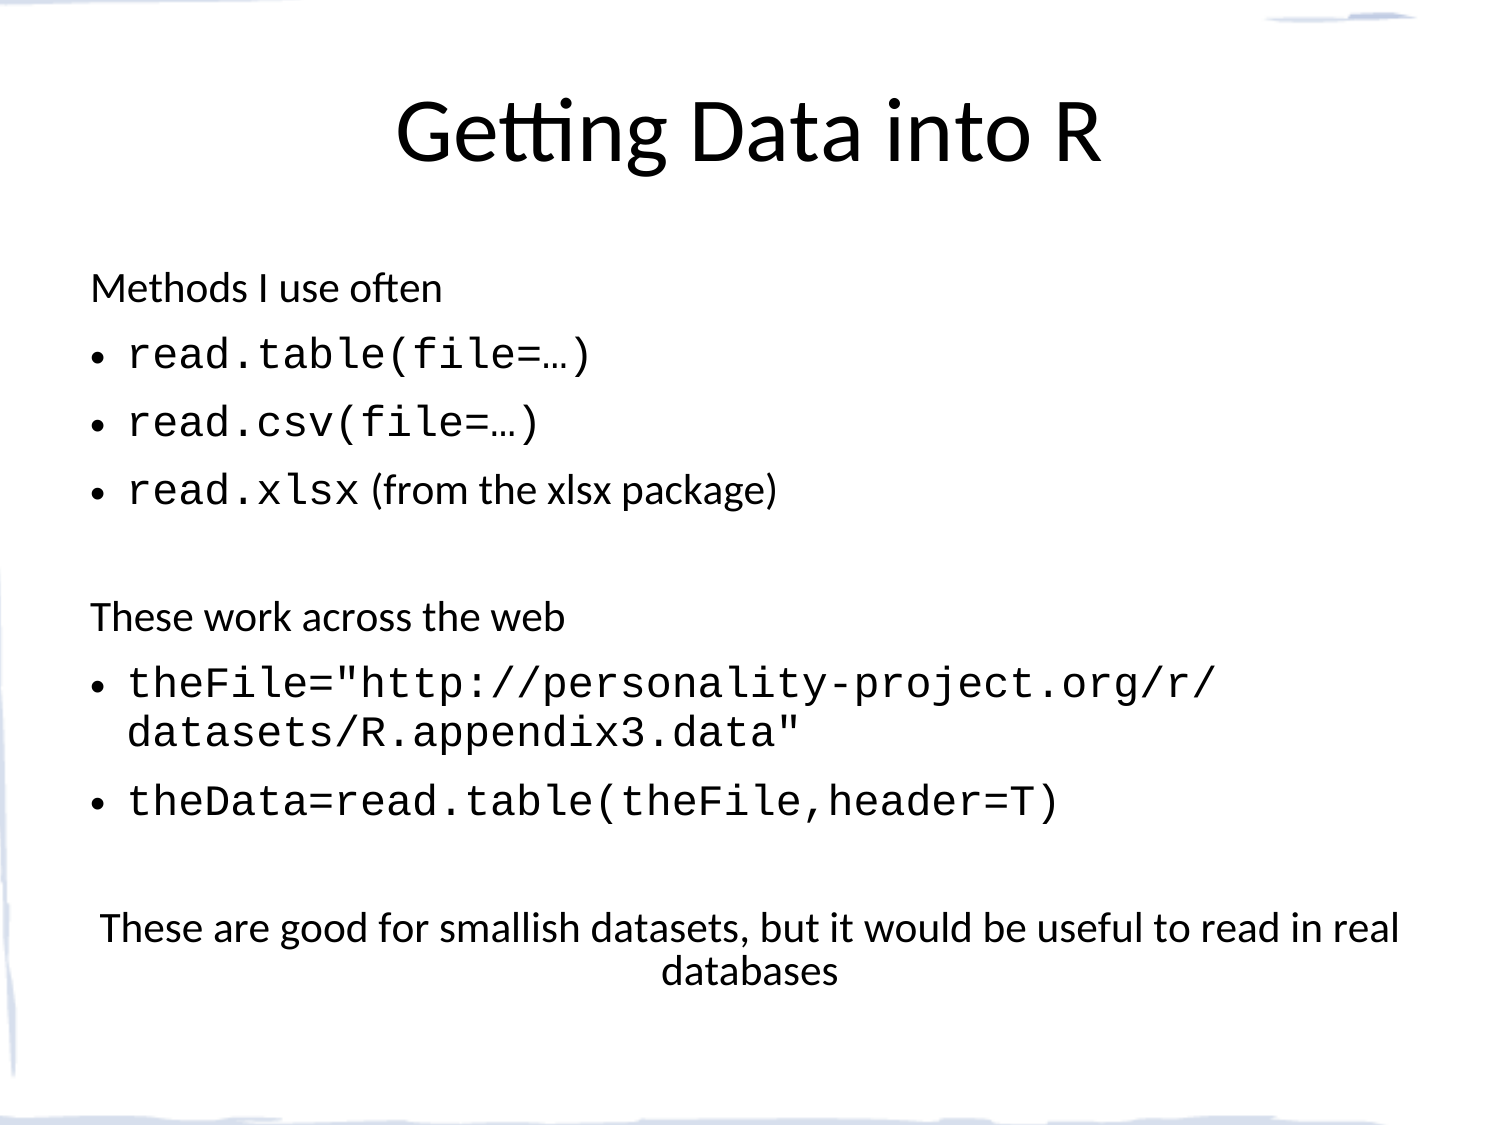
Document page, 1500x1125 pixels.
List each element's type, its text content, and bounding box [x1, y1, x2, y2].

picture [0, 0, 1500, 1125]
list Methods I use often read.table(file=…) read.csv(file=…) read.xlsx (from the xlsx package) These work across the web theFile="http://personality-project.org/r/datasets/R.appendix3.data" theData=read.table(theFile,header=T) These are good for smallish datasets, but it would be useful to read in real databases [75, 262, 1425, 1005]
title Getting Data into R [75, 45, 1425, 233]
